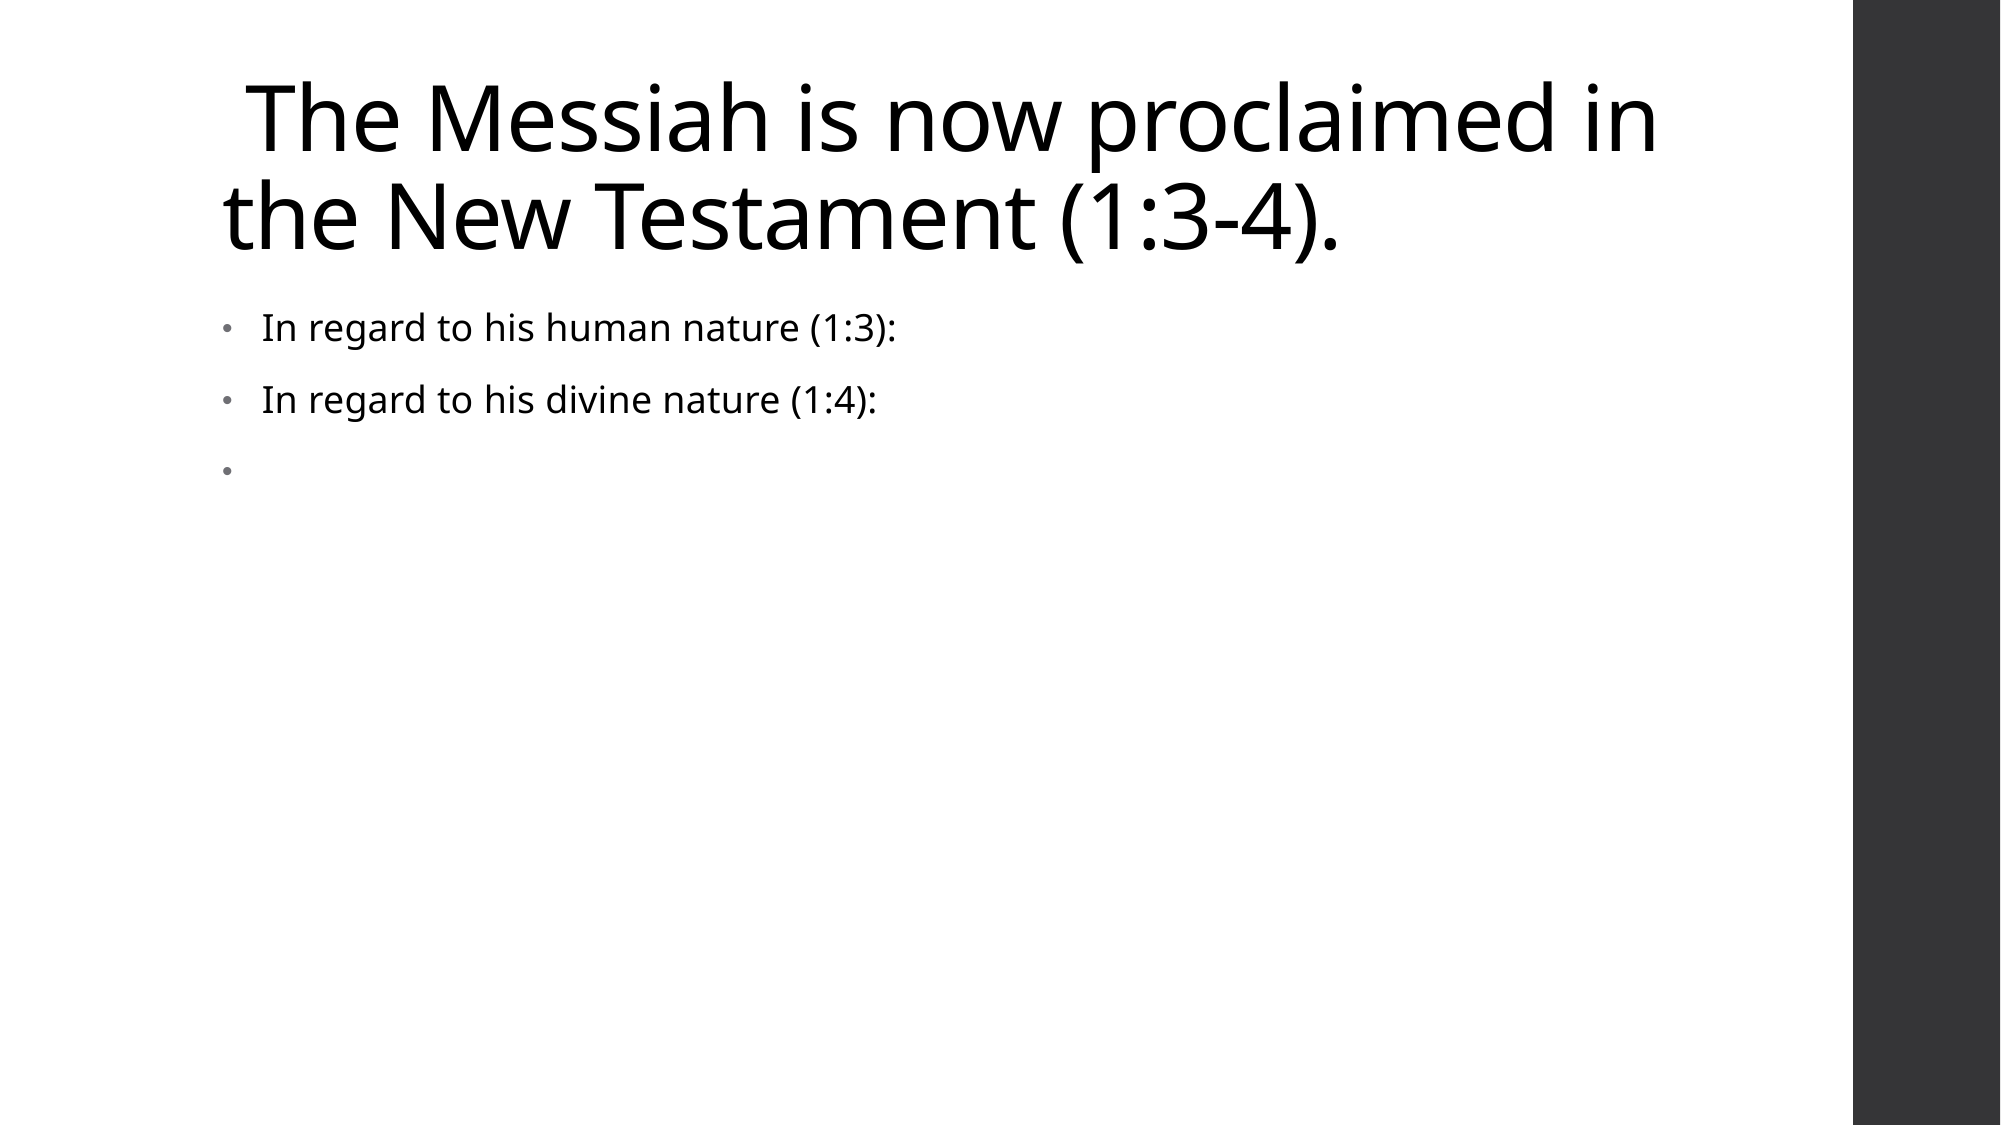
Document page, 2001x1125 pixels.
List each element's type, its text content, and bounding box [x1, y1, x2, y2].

title The Messiah is now proclaimed in the New Testament (1:3-4). [206, 60, 1797, 278]
list In regard to his human nature (1:3): In regard to his divine nature (1:4): [206, 299, 1617, 1014]
